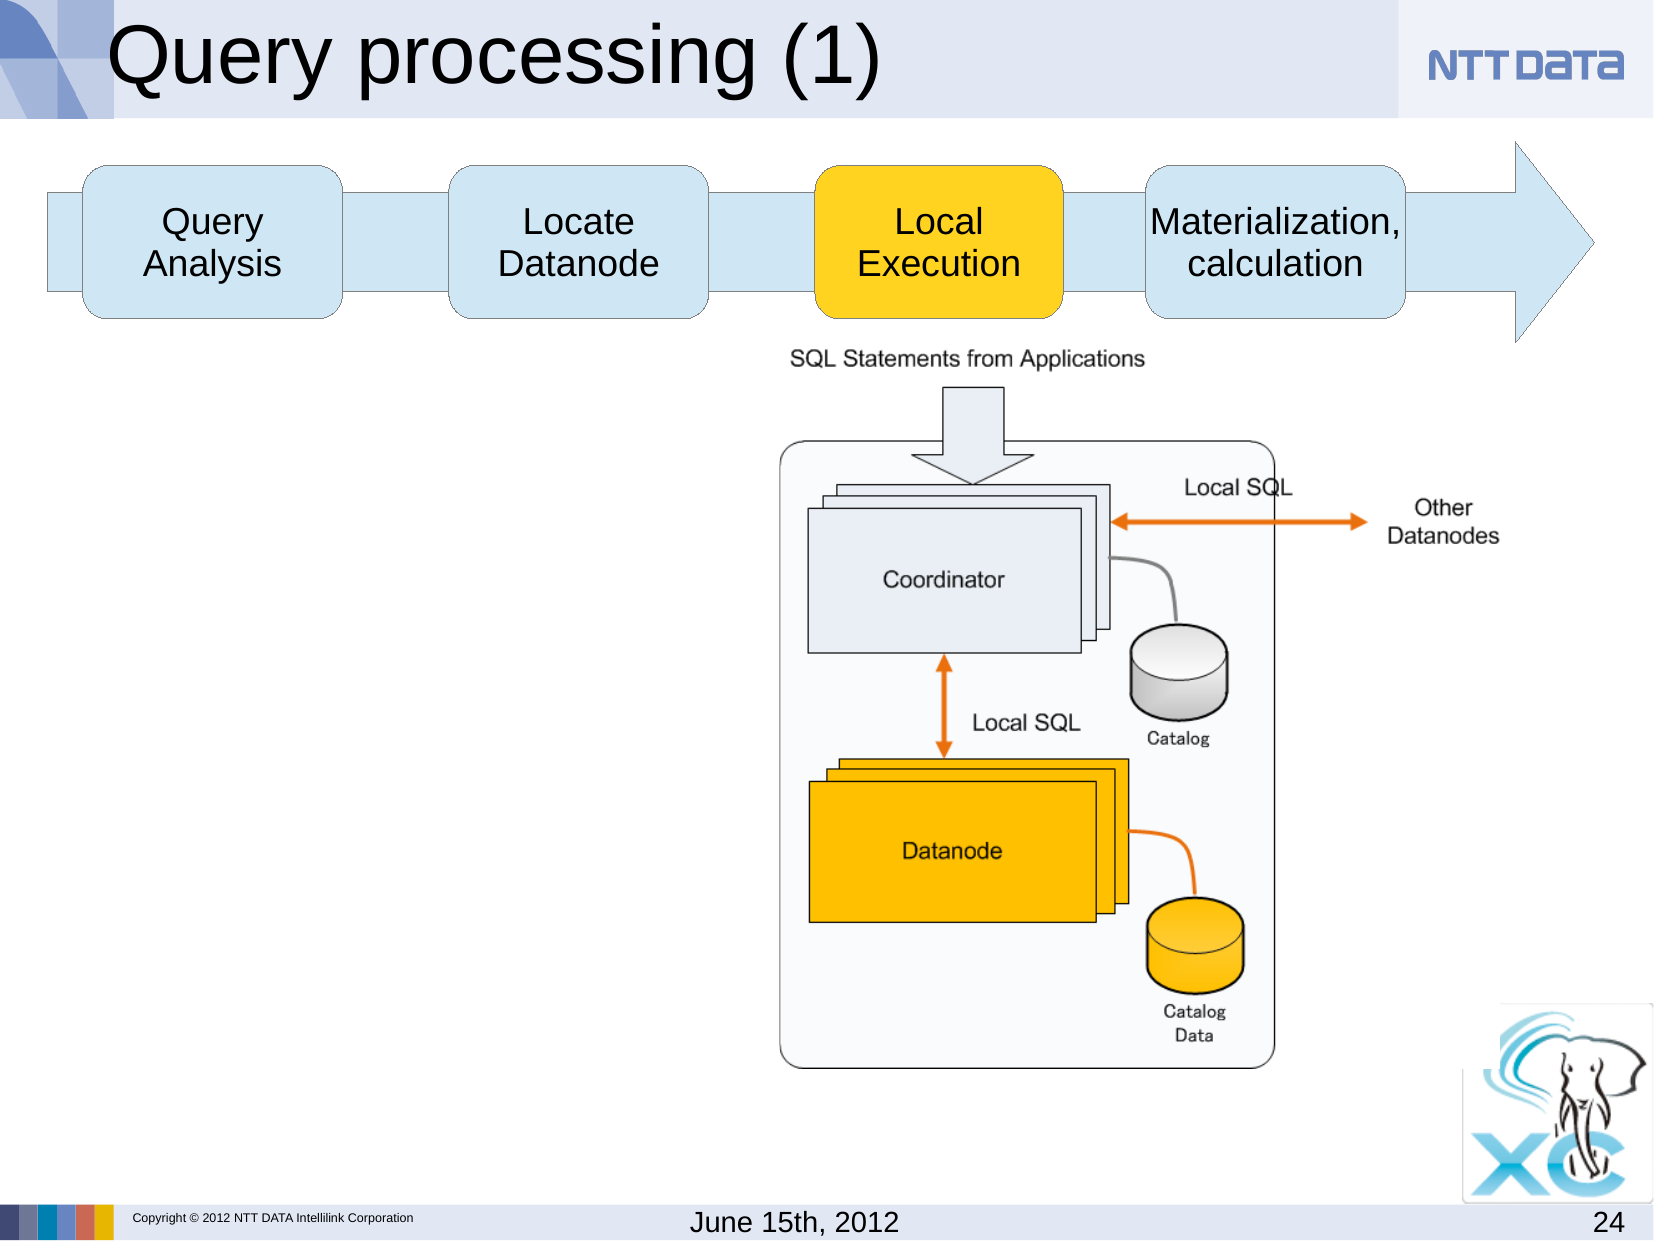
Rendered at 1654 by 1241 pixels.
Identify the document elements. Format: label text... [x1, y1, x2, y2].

picture [1462, 1003, 1654, 1204]
chart [779, 342, 1501, 1069]
text_box Locate Datanode [448, 165, 709, 319]
text_box Materialization, calculation [1145, 165, 1406, 319]
picture [1429, 50, 1624, 80]
text_box Local Execution [814, 165, 1064, 319]
text_box [343, 192, 448, 292]
picture [0, 0, 114, 119]
text_box [47, 192, 82, 292]
text_box Query Analysis [82, 165, 343, 319]
title Query processing (1) [106, 7, 1399, 101]
text_box [709, 192, 814, 292]
text_box [1406, 141, 1595, 343]
text_box [1064, 192, 1145, 292]
